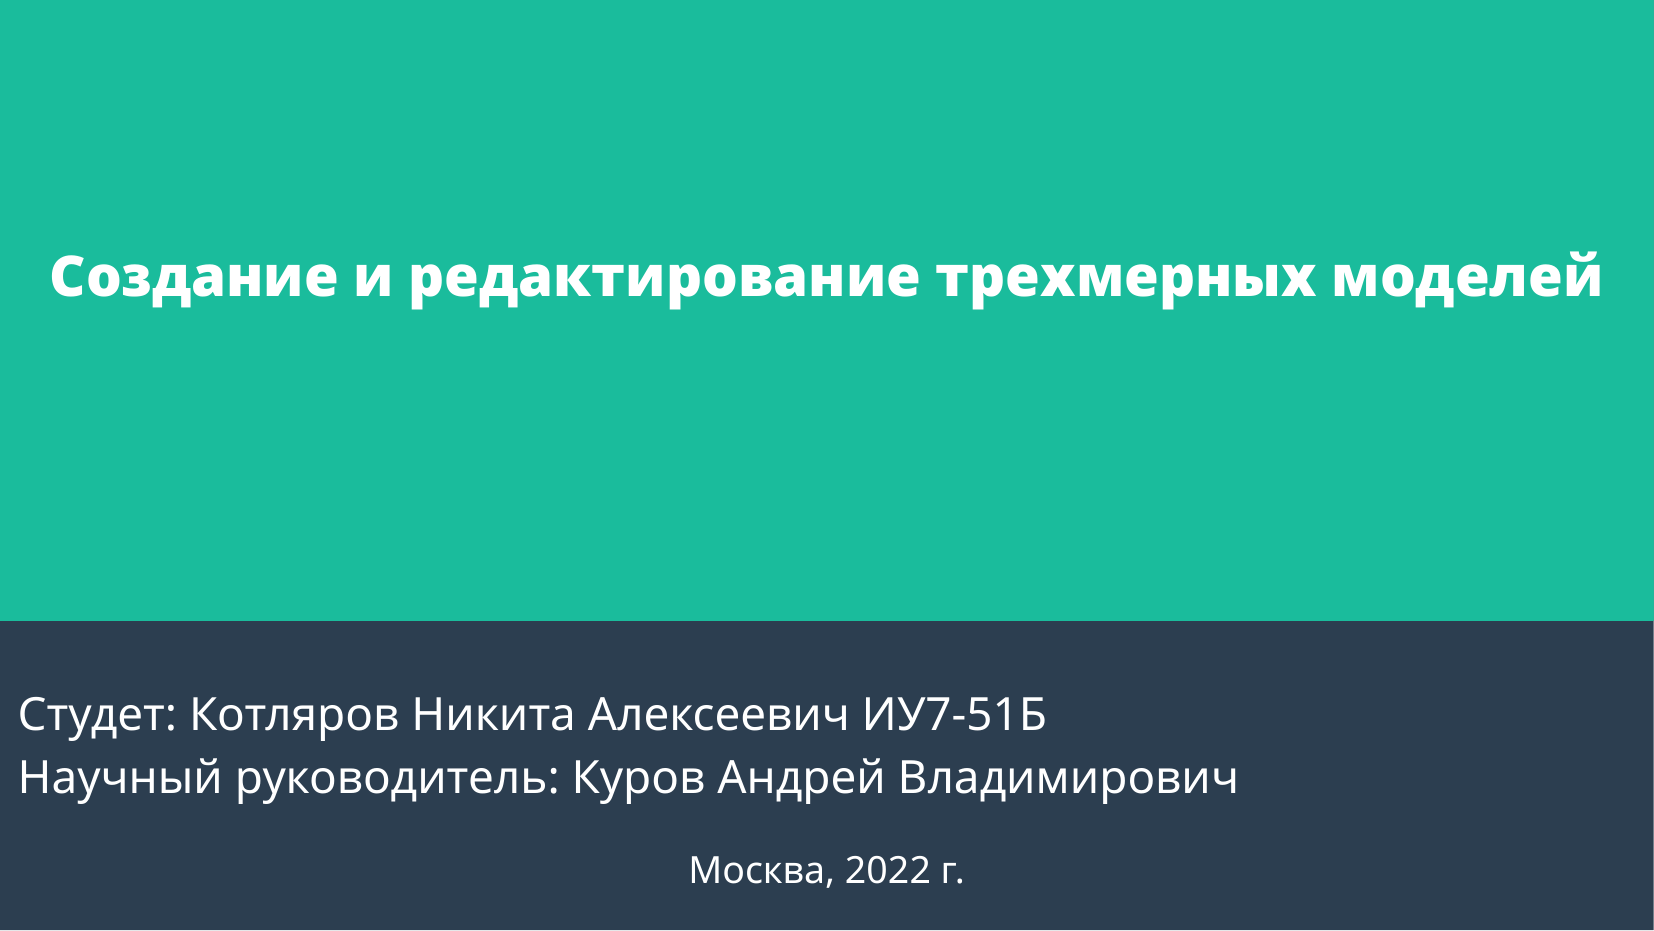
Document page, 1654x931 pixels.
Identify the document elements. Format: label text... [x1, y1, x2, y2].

text_box Москва, 2022 г. [0, 808, 1654, 931]
title Создание и редактирование трехмерных моделей [0, 134, 1654, 376]
subtitle Студет: Котляров Никита Алексеевич ИУ7-51Б Научный руководитель: Куров Андрей Владимирович [17, 622, 1554, 808]
